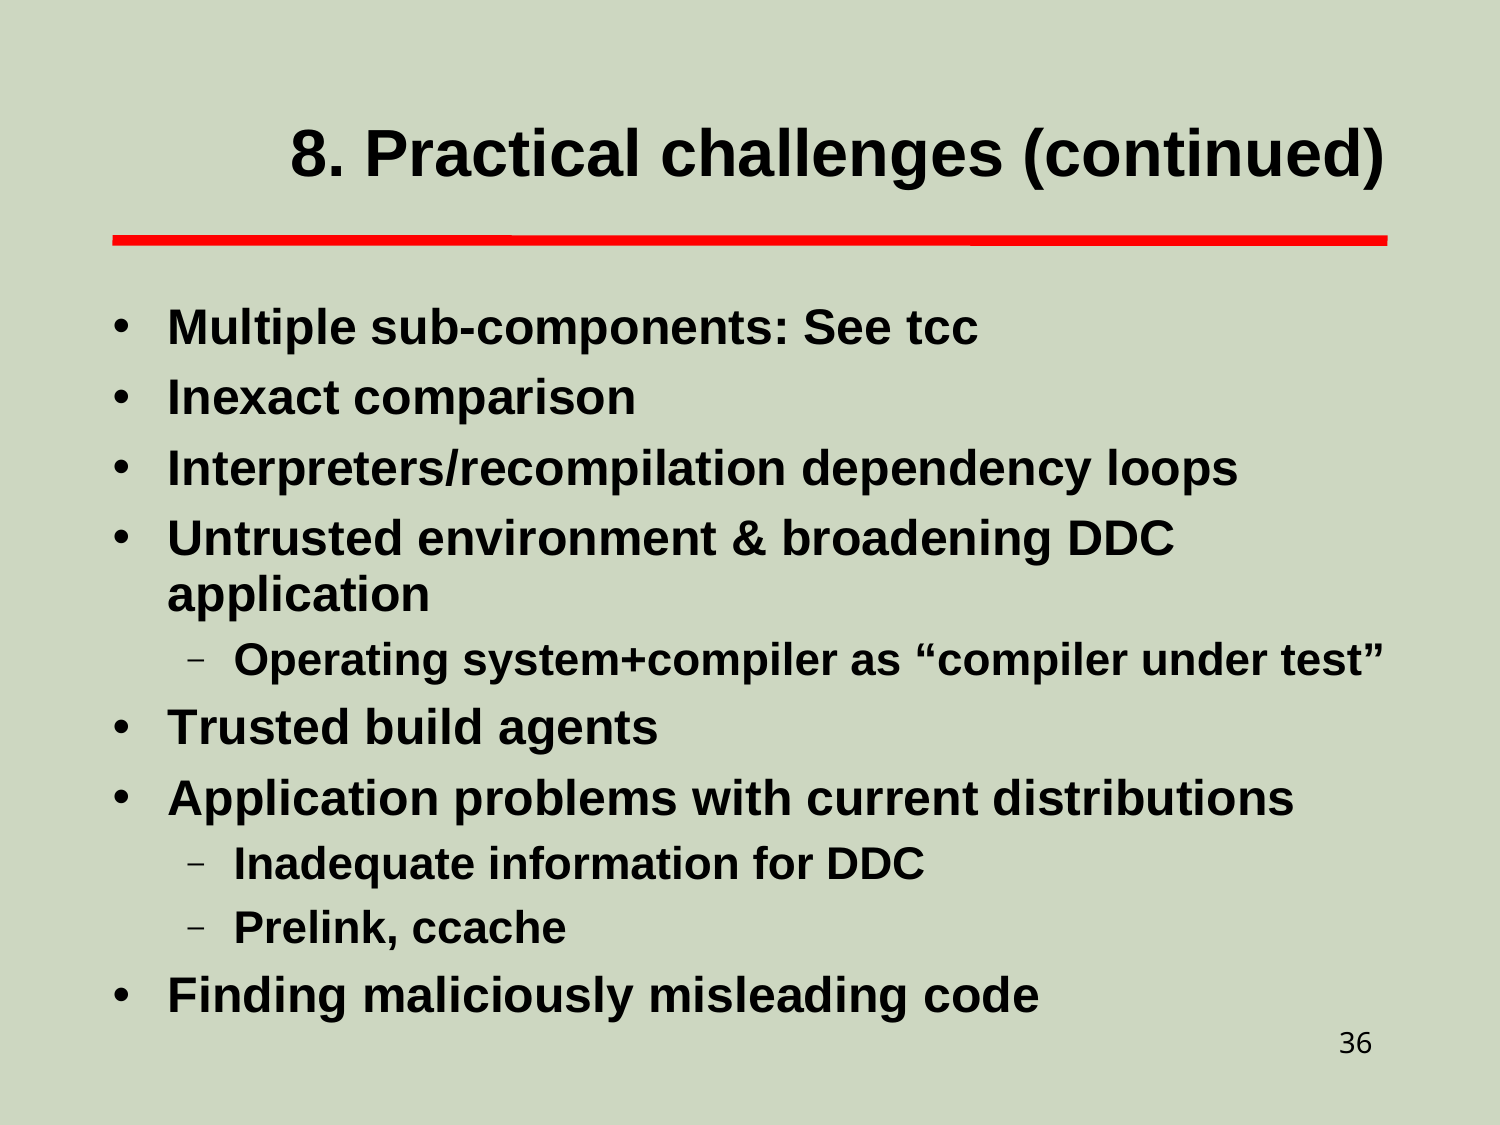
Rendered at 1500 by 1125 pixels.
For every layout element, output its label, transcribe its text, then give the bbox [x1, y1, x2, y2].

title 8. Practical challenges (continued) [124, 93, 1387, 216]
list Multiple sub-components: See tcc Inexact comparison Interpreters/recompilation dependency loops Untrusted environment & broadening DDC application Operating system+compiler as “compiler under test” Trusted build agents Application problems with current distributions Inadequate information for DDC Prelink, ccache Finding maliciously misleading code [112, 299, 1387, 1099]
